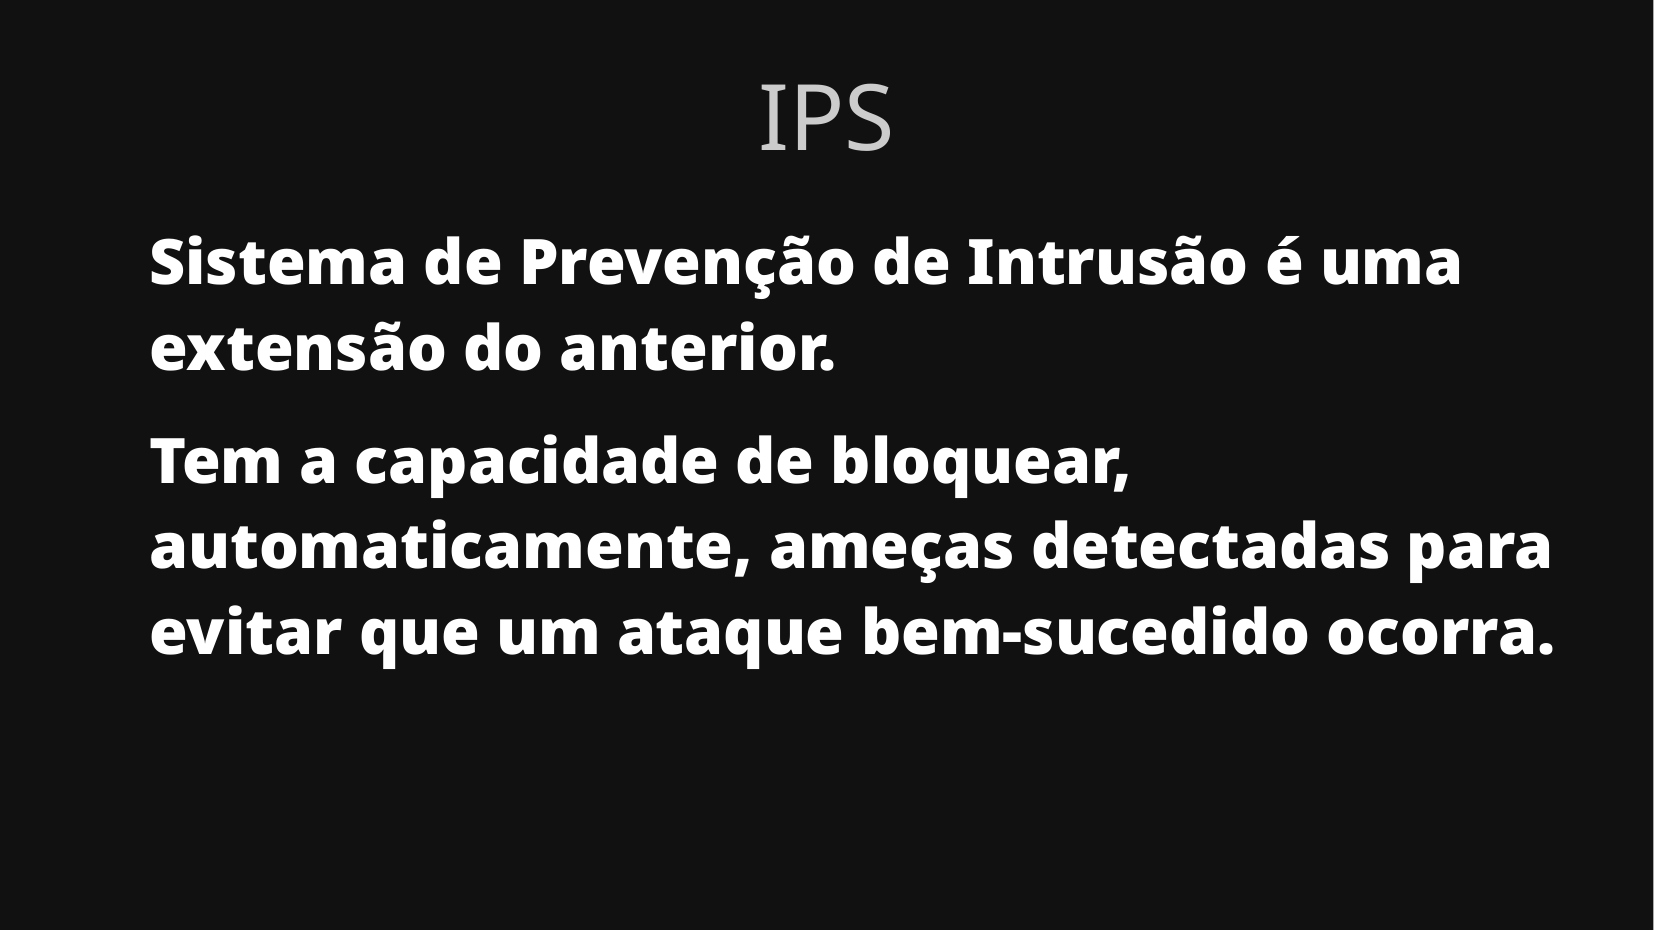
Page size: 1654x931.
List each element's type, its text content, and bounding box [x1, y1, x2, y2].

list Sistema de Prevenção de Intrusão é uma extensão do anterior. Tem a capacidade de bloquear, automaticamente, ameças detectadas para evitar que um ataque bem-sucedido ocorra. [82, 217, 1571, 758]
title IPS [82, 37, 1571, 193]
